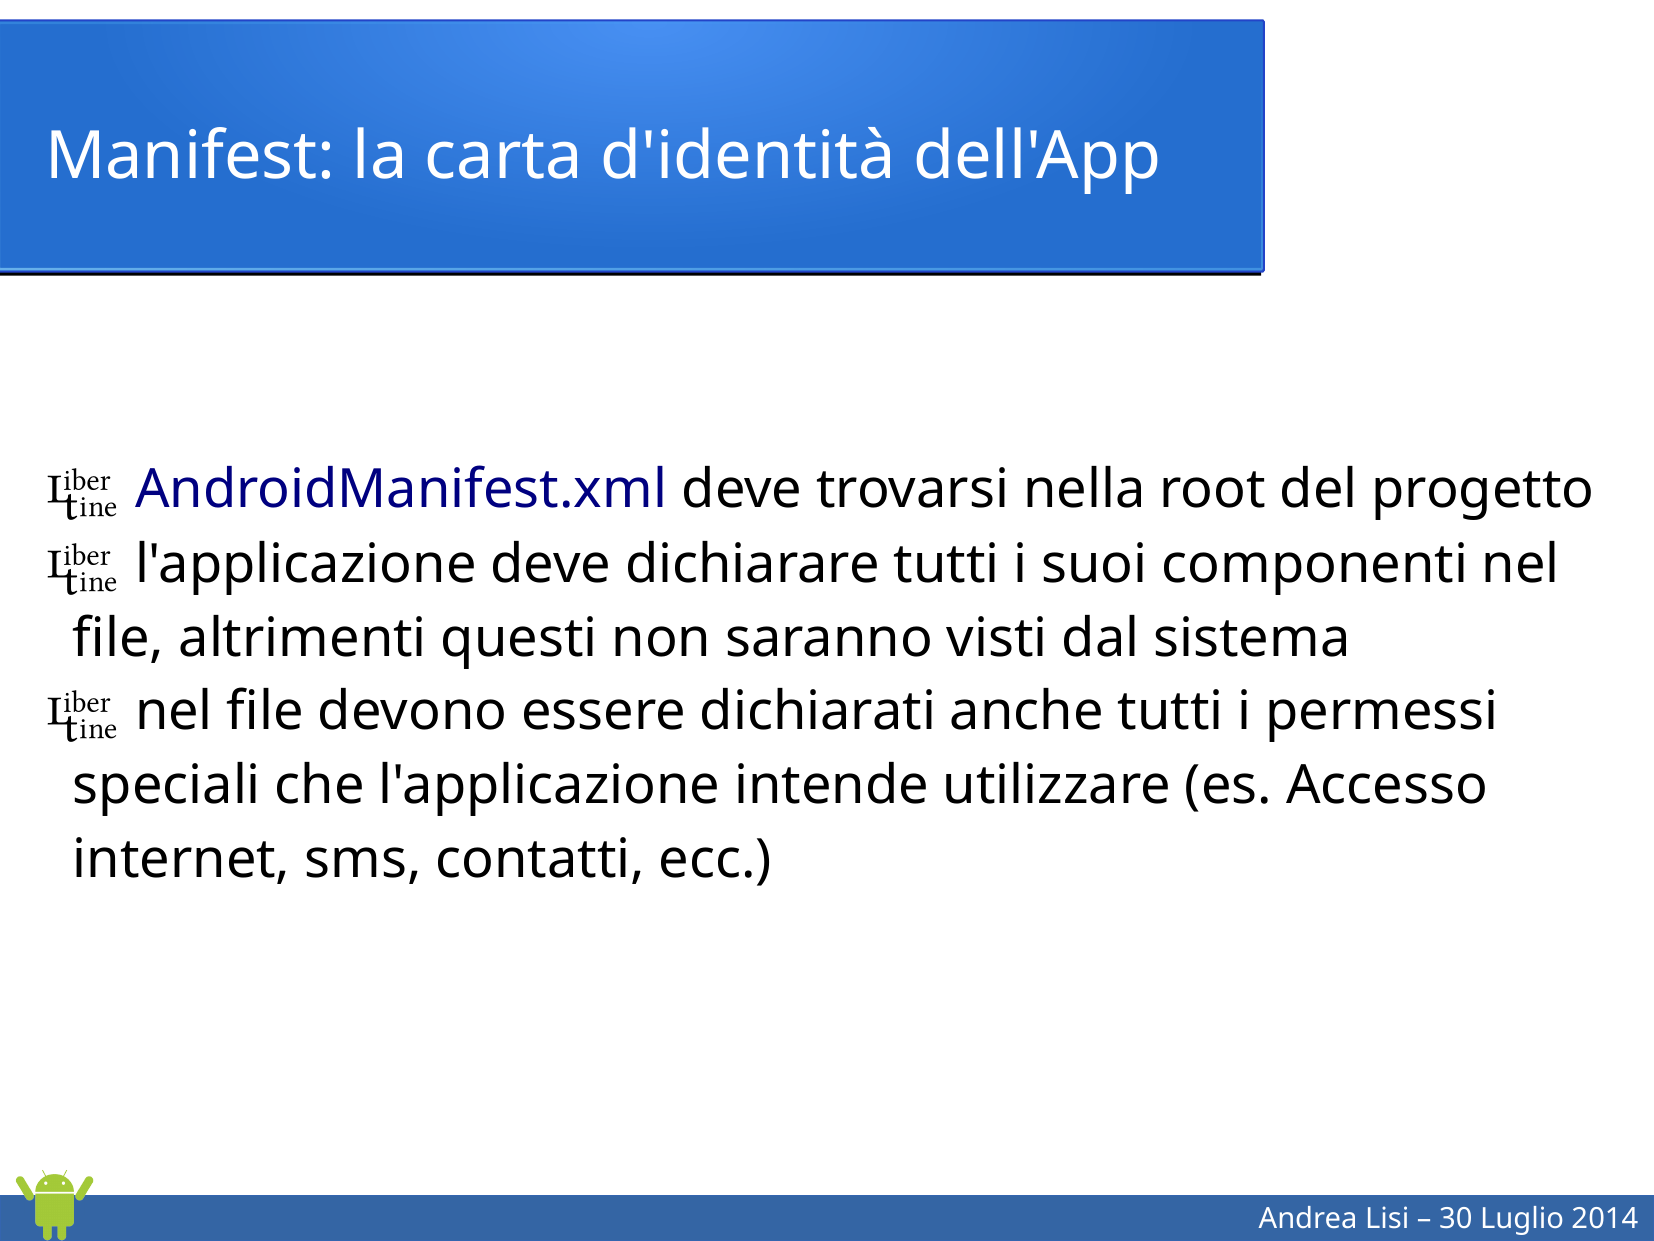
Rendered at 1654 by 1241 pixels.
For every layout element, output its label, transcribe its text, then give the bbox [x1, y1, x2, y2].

picture [9, 1167, 100, 1241]
text_box Andrea Lisi – 30 Luglio 2014 [100, 1195, 1654, 1241]
text_box  AndroidManifest.xml deve trovarsi nella root del progetto  l'applicazione deve dichiarare tutti i suoi componenti nel file, altrimenti questi non saranno visti dal sistema  nel file devono essere dichiarati anche tutti i permessi speciali che l'applicazione intende utilizzare (es. Accesso internet, sms, contatti, ecc.) [45, 450, 1621, 1156]
title Manifest: la carta d'identità dell'App [45, 49, 1250, 257]
